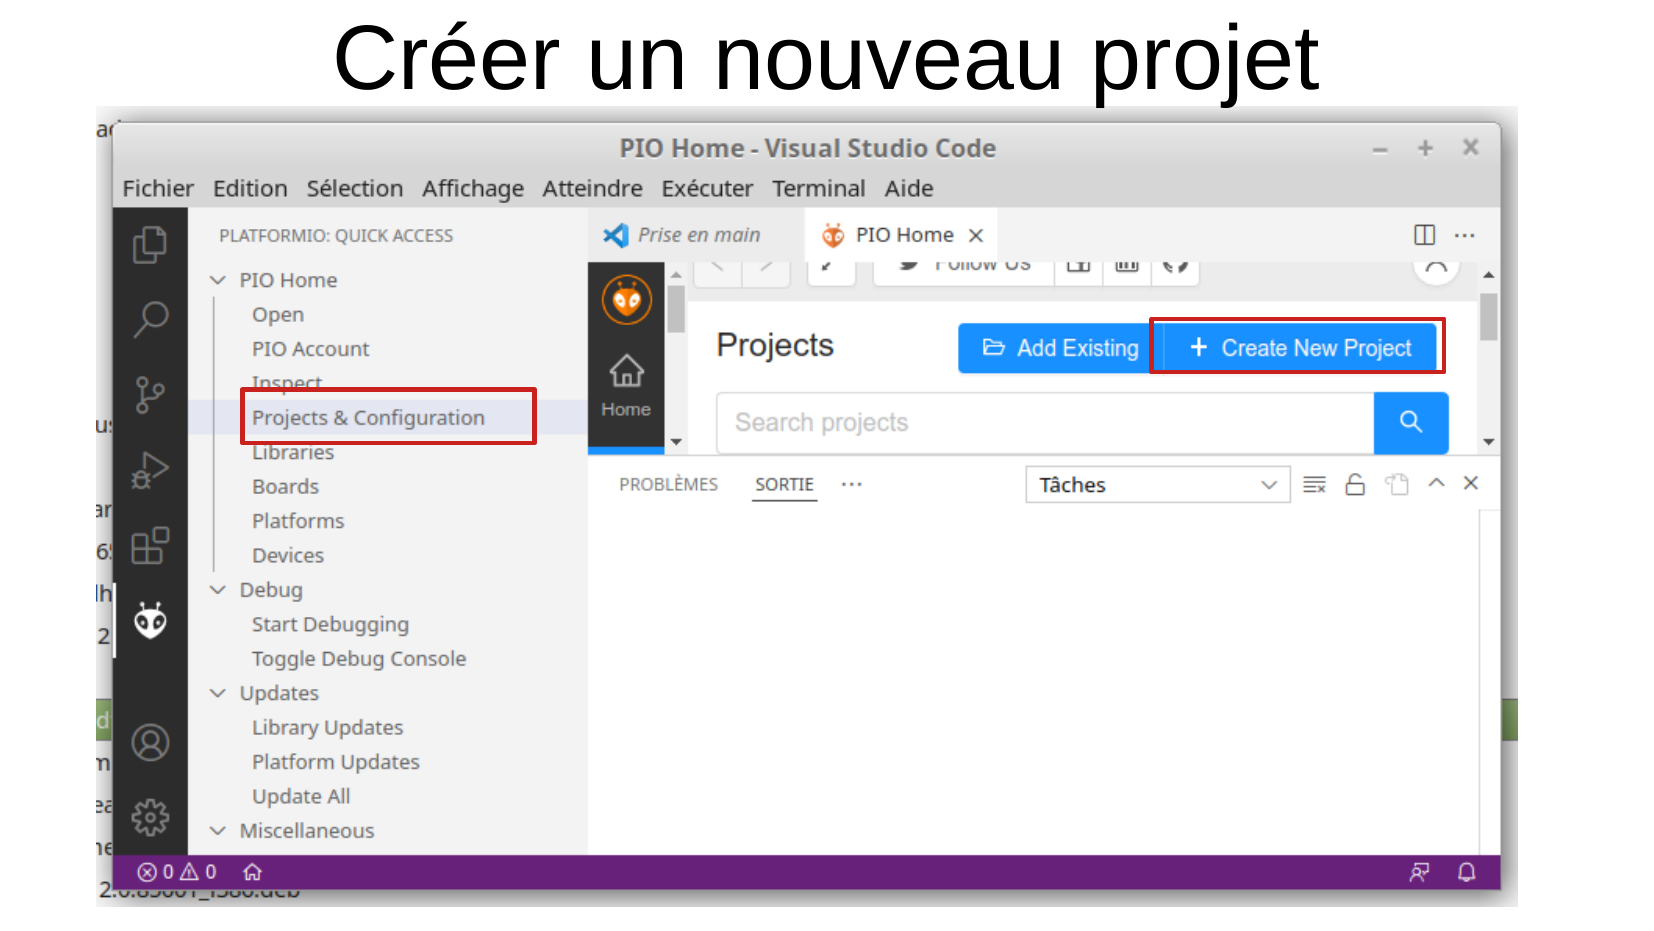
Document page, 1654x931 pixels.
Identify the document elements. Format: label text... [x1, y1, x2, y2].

picture [96, 116, 1518, 907]
title Créer un nouveau projet [82, 0, 1571, 116]
